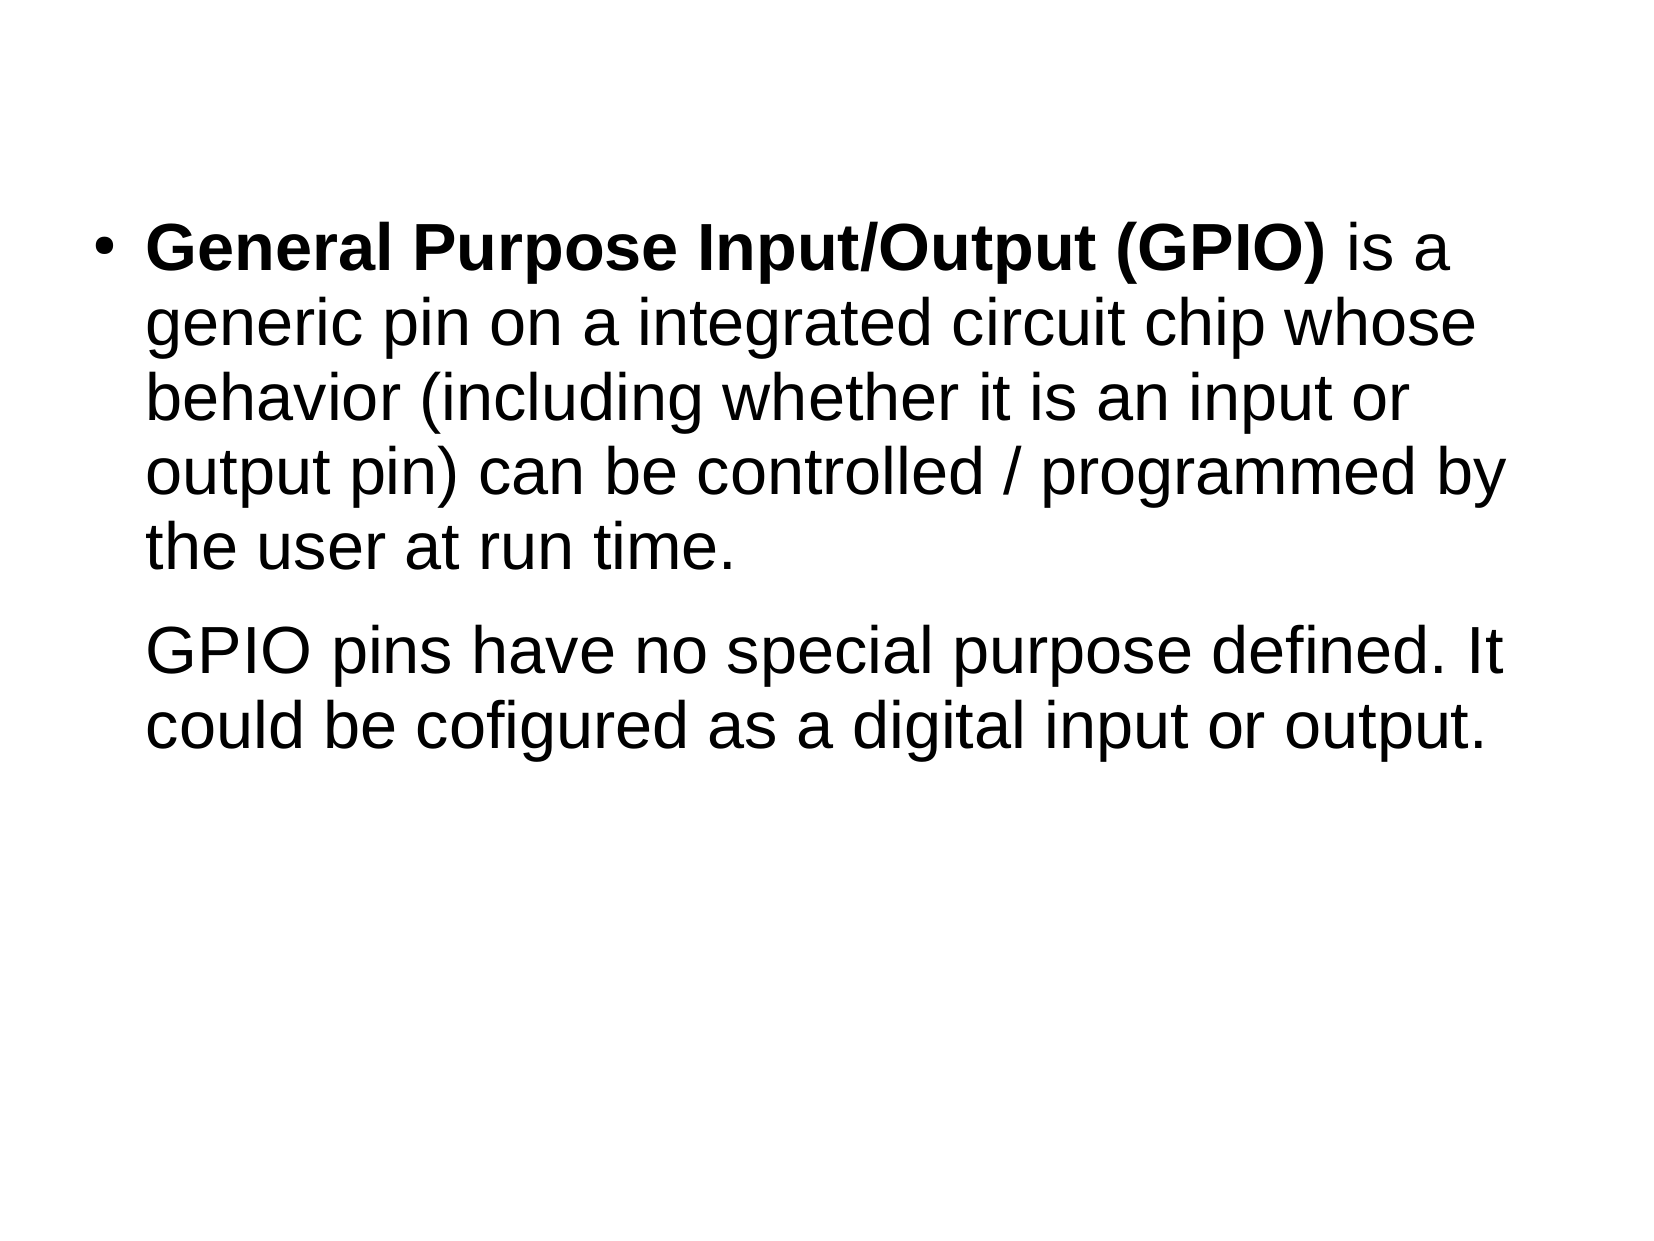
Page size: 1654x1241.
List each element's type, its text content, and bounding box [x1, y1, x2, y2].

list General Purpose Input/Output (GPIO) is a generic pin on a integrated circuit chip whose behavior (including whether it is an input or output pin) can be controlled / programmed by the user at run time. GPIO pins have no special purpose defined. It could be cofigured as a digital input or output. [75, 210, 1564, 1081]
